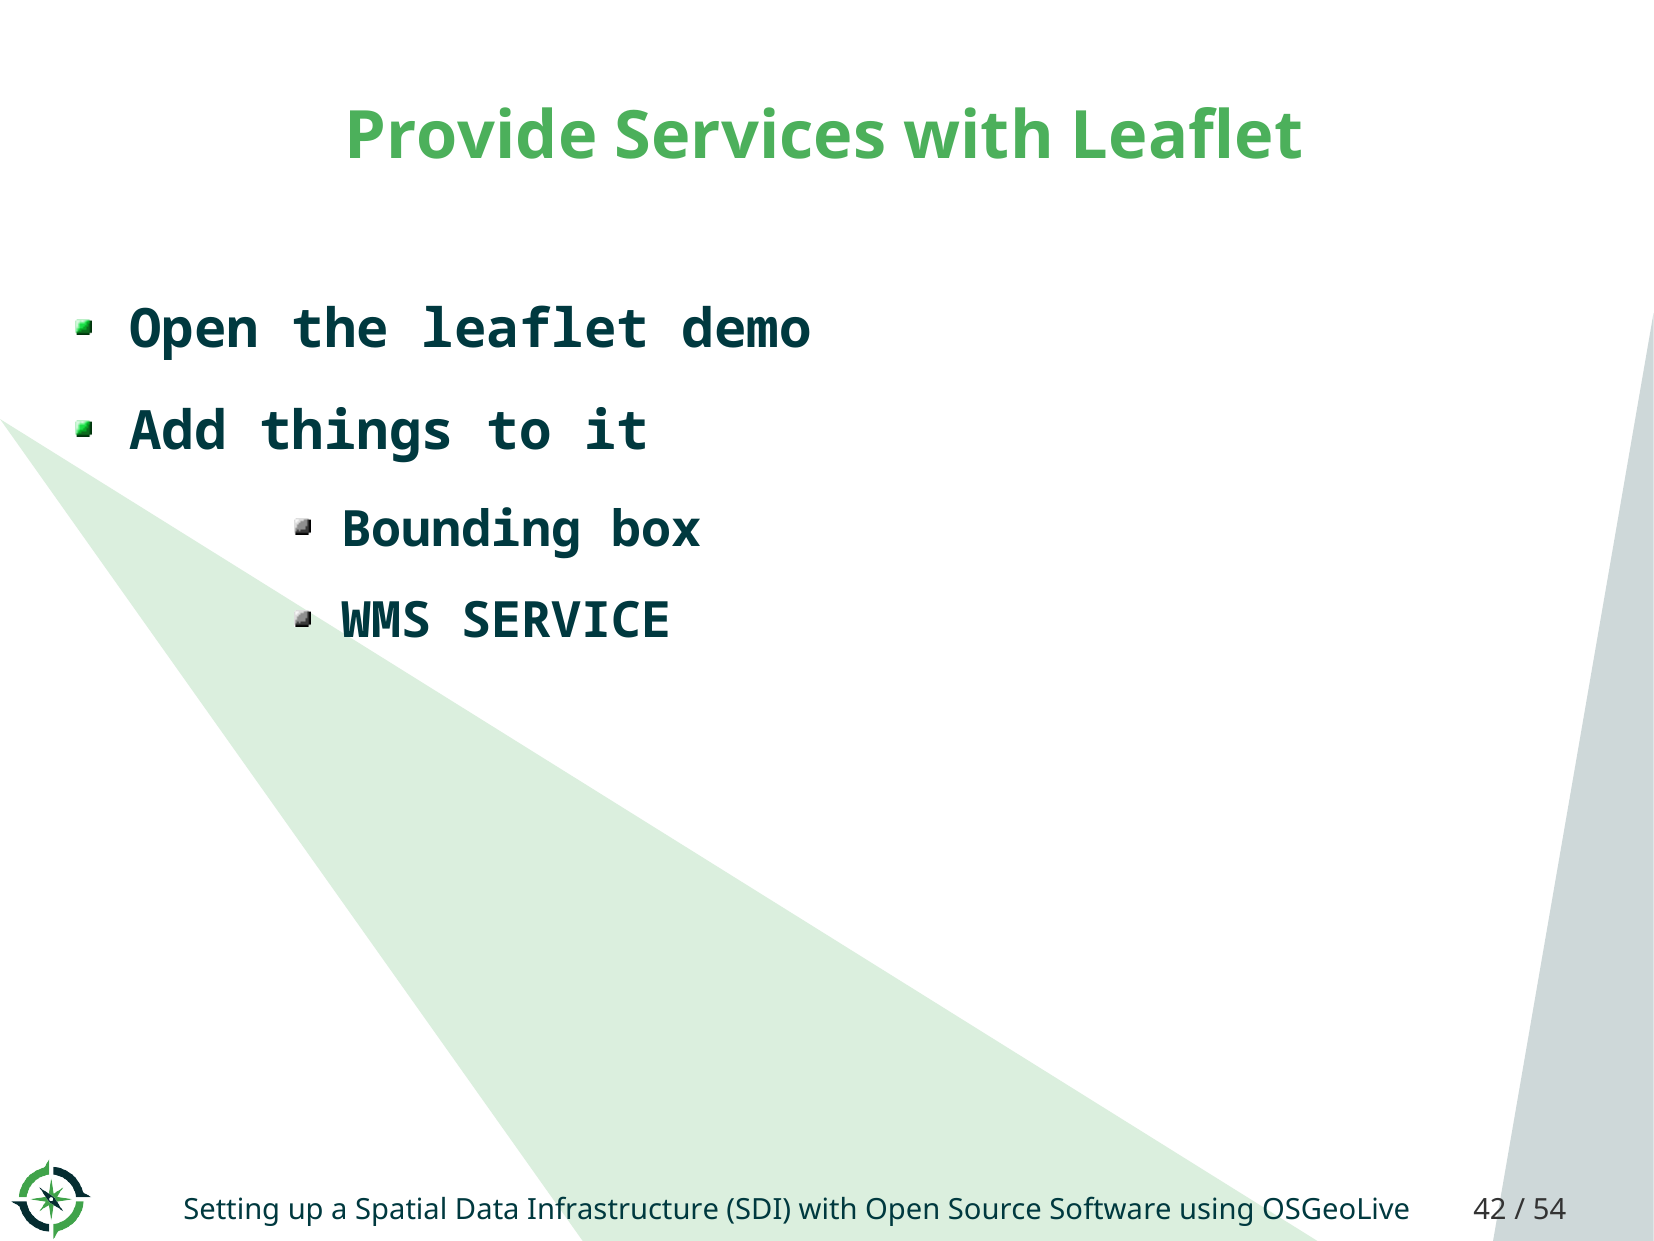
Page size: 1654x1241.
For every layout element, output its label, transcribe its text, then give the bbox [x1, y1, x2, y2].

picture [10, 1158, 92, 1240]
list Open the leaflet demo Add things to it Bounding box WMS SERVICE [58, 188, 1547, 1008]
title Provide Services with Leaflet [88, 59, 1577, 207]
